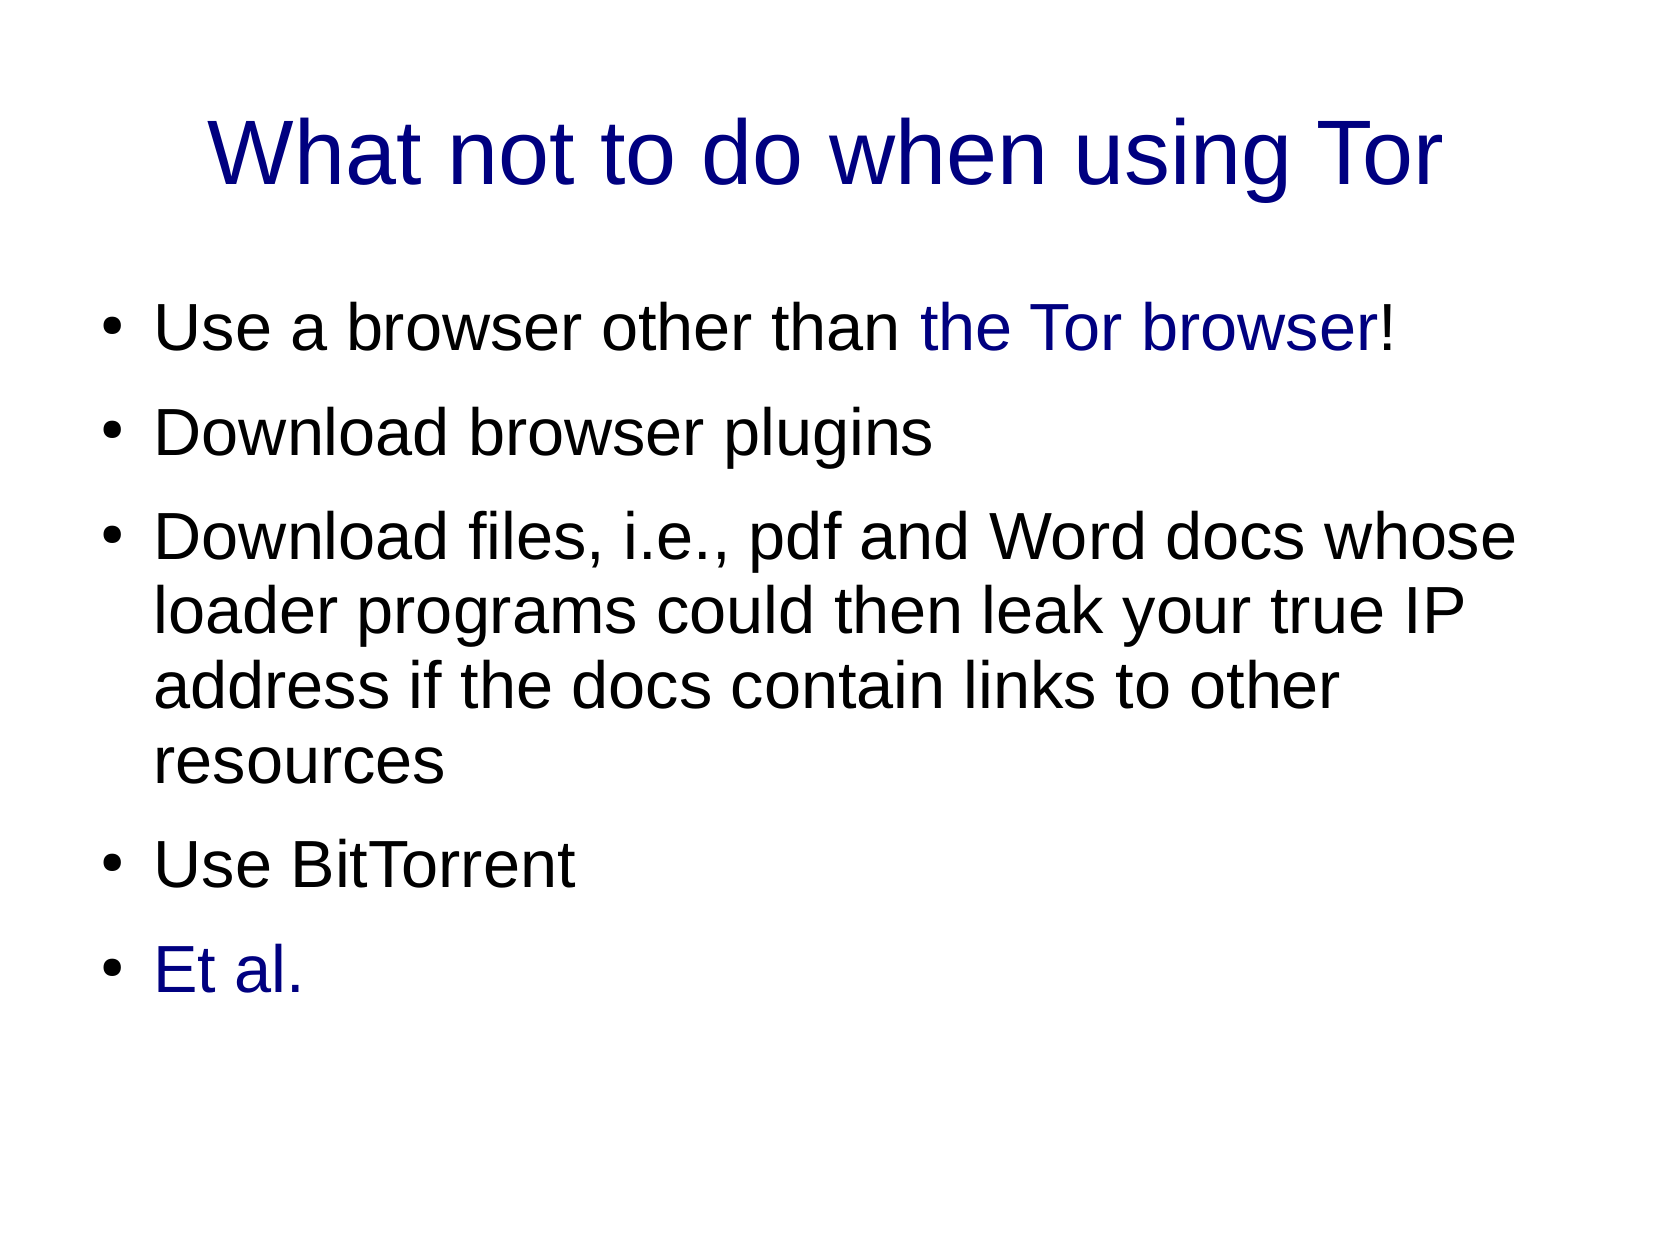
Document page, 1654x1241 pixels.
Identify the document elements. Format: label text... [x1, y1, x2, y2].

title What not to do when using Tor [82, 49, 1571, 257]
list Use a browser other than the Tor browser! Download browser plugins Download files, i.e., pdf and Word docs whose loader programs could then leak your true IP address if the docs contain links to other resources Use BitTorrent Et al. [82, 290, 1571, 1010]
